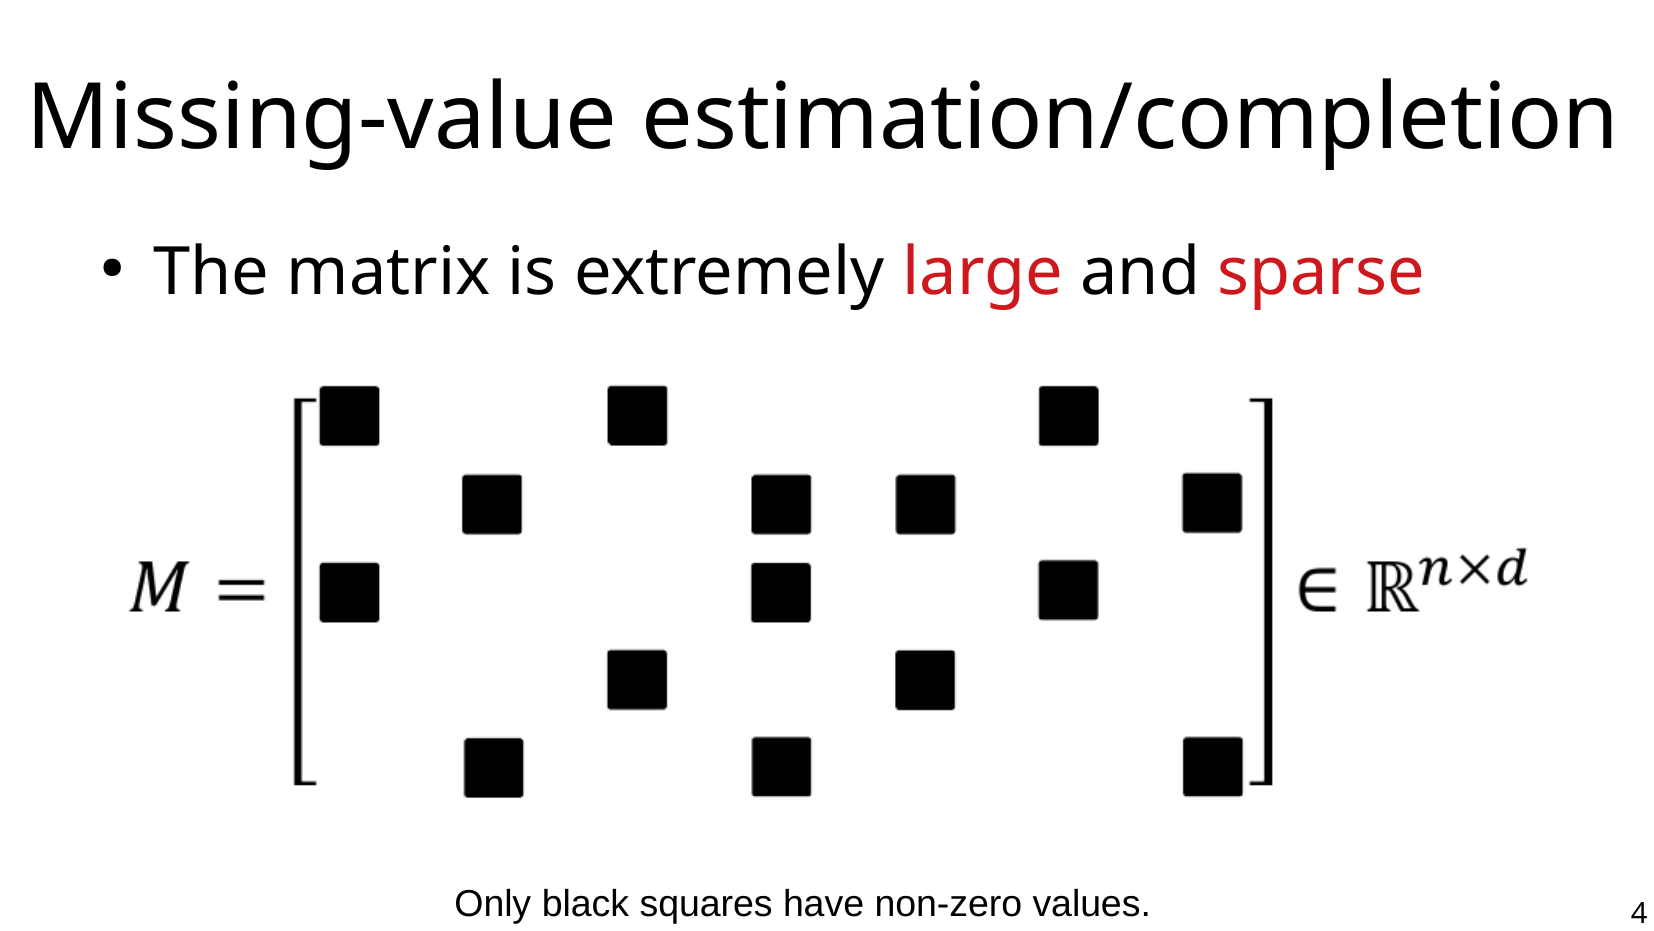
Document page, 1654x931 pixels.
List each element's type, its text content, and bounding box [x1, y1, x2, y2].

list The matrix is extremely large and sparse [82, 223, 1571, 763]
picture [109, 341, 1554, 834]
title Missing-value estimation/completion [0, 1, 1650, 226]
text_box Only black squares have non-zero values. [109, 875, 1496, 931]
